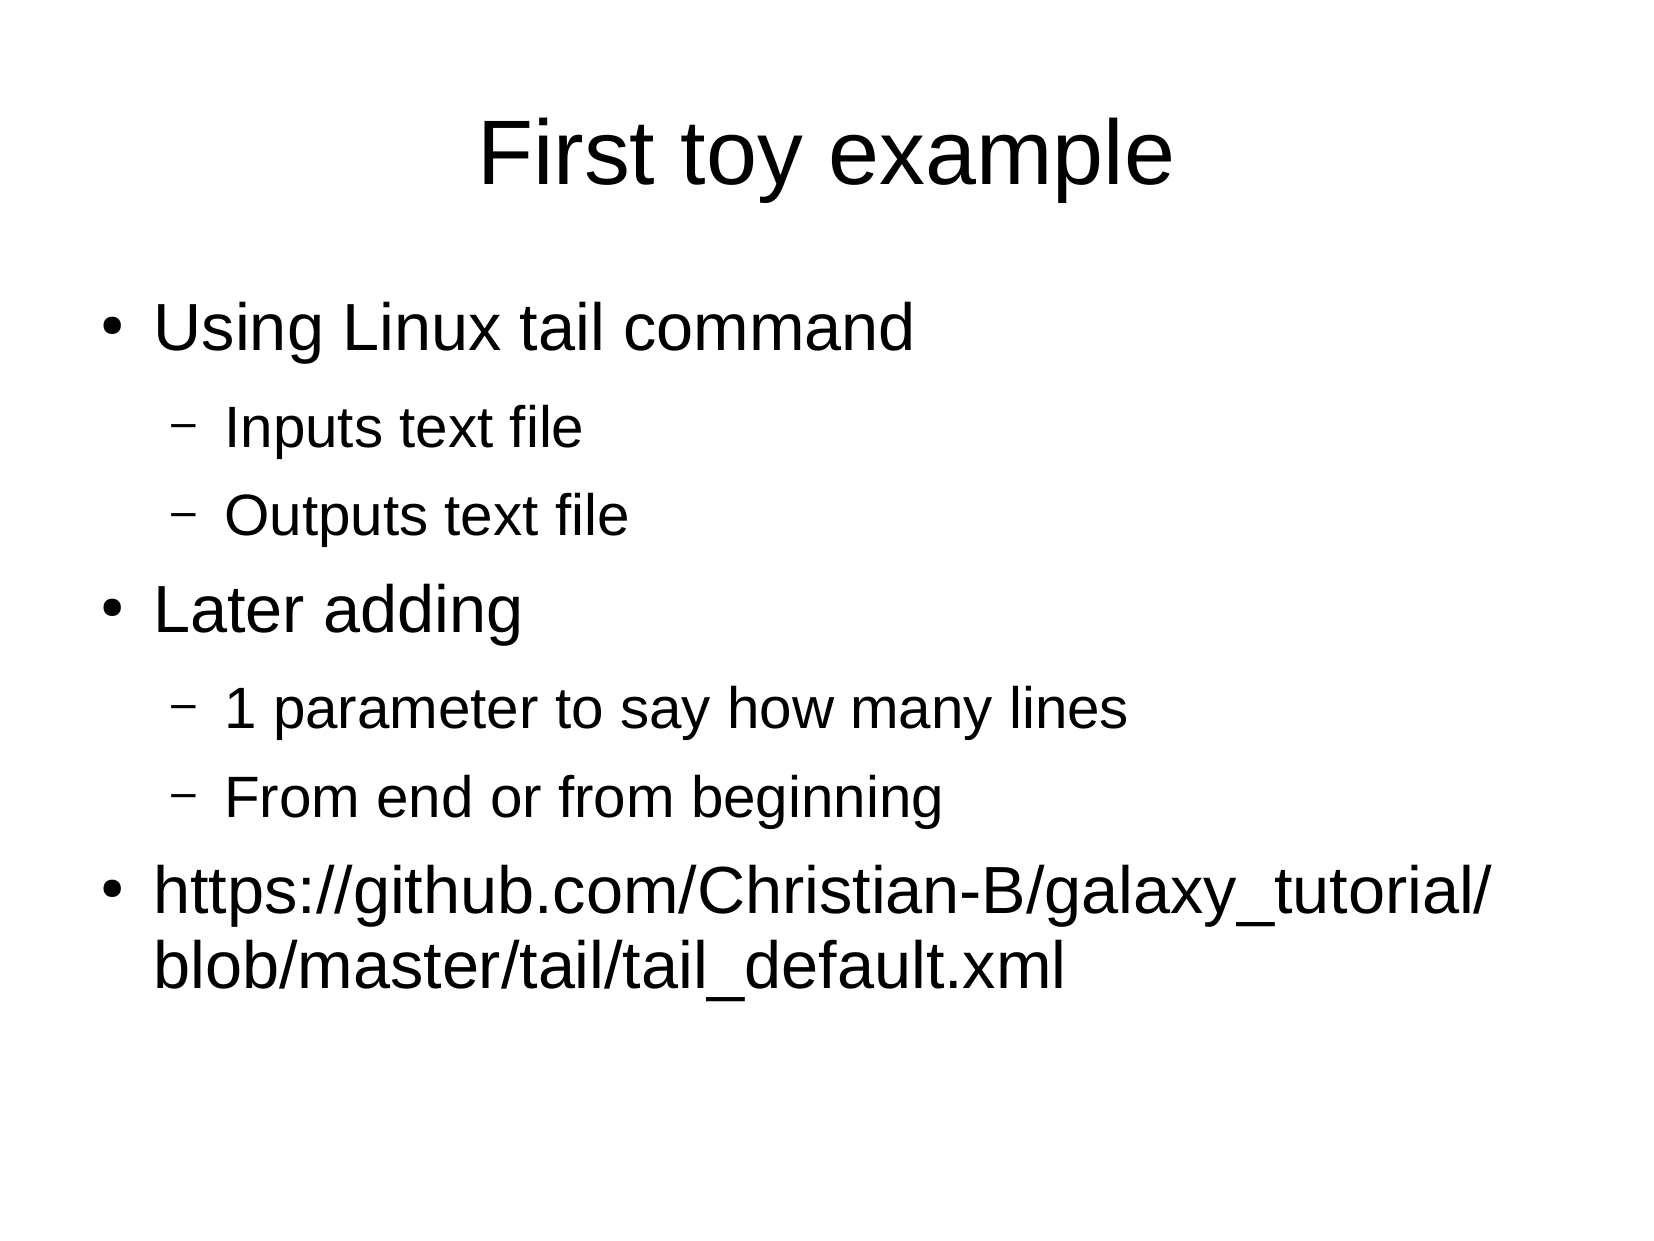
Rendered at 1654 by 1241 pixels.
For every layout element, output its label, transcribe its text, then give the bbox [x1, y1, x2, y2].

list Using Linux tail command Inputs text file Outputs text file Later adding 1 parameter to say how many lines From end or from beginning https://github.com/Christian-B/galaxy_tutorial/blob/master/tail/tail_default.xml [82, 290, 1571, 1010]
title First toy example [82, 49, 1571, 257]
